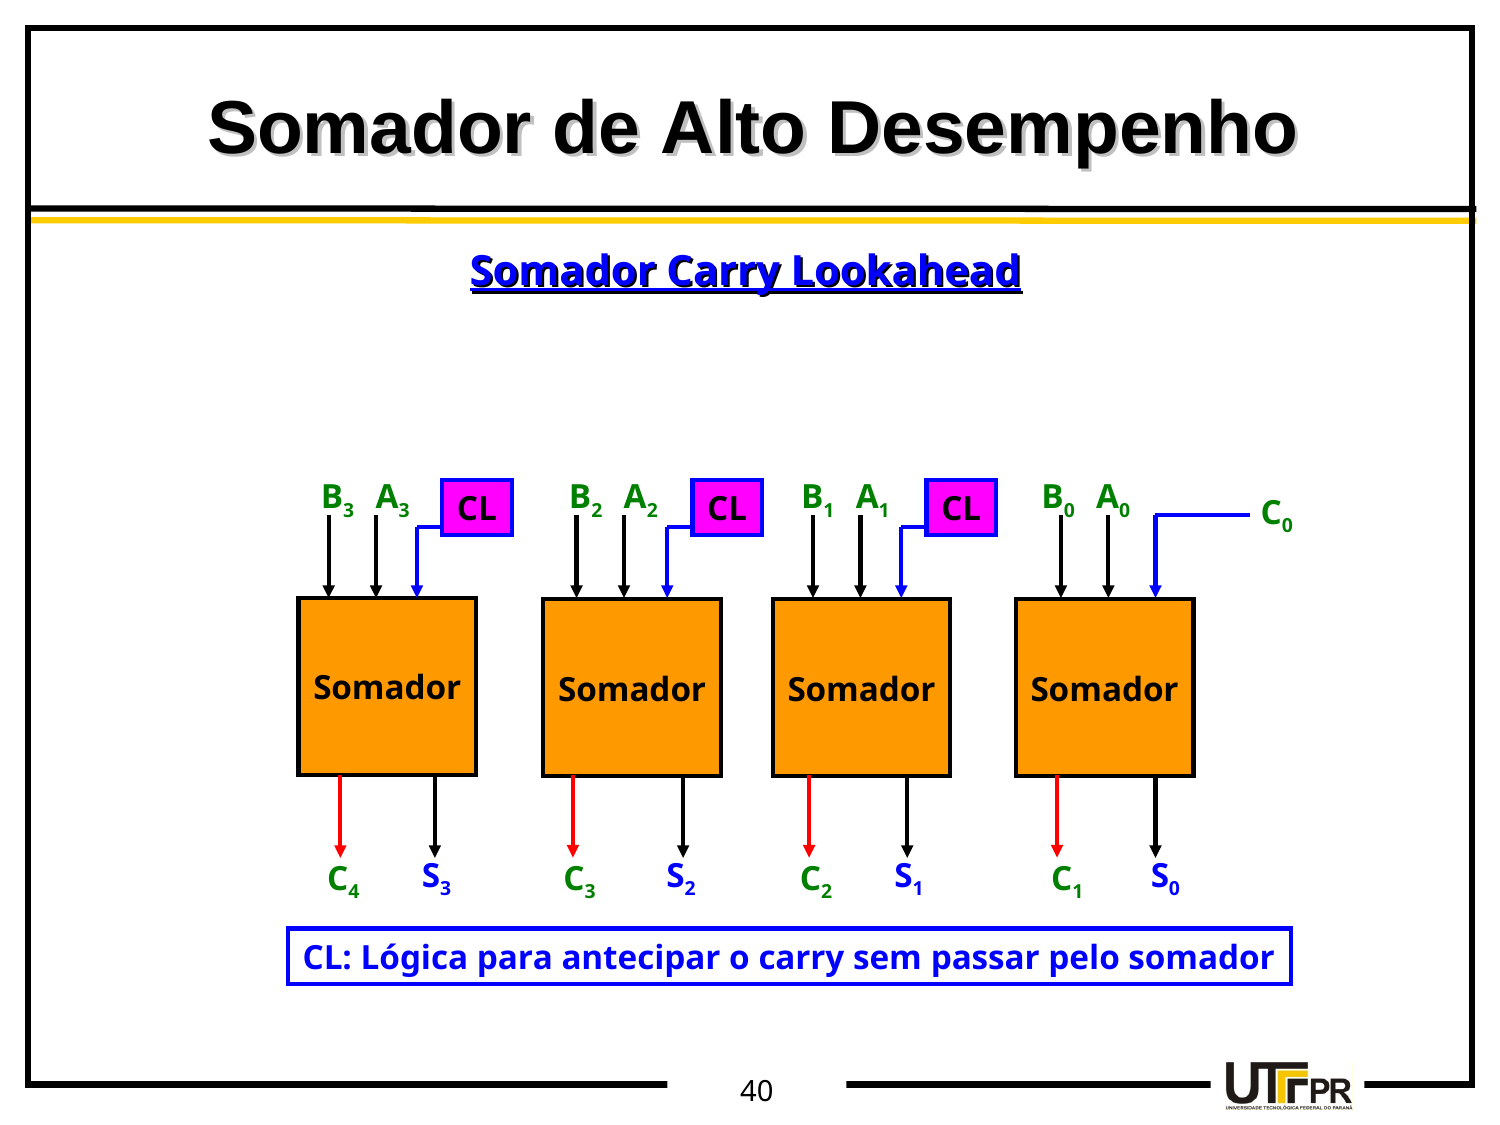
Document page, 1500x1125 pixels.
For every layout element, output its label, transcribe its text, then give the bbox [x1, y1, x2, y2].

text_box C2 [785, 849, 848, 911]
text_box Somador Carry Lookahead [454, 235, 1036, 302]
text_box A3 [370, 467, 425, 529]
text_box Somador [1015, 599, 1194, 777]
title Somador de Alto Desempenho [29, 85, 1477, 180]
text_box Somador [543, 599, 721, 777]
text_box A1 [850, 467, 905, 529]
text_box S2 [651, 846, 711, 907]
text_box B0 [1026, 467, 1090, 529]
text_box C3 [548, 849, 611, 911]
text_box C0 [1245, 483, 1308, 545]
text_box A0 [1090, 467, 1146, 529]
text_box S3 [407, 846, 467, 907]
text_box C1 [1036, 849, 1099, 911]
text_box S0 [1136, 846, 1195, 907]
picture [1225, 1062, 1353, 1110]
text_box C4 [312, 849, 375, 911]
text_box Somador [298, 598, 477, 776]
text_box B2 [554, 467, 618, 529]
text_box CL [926, 479, 997, 536]
text_box B1 [786, 467, 850, 529]
text_box CL: Lógica para antecipar o carry sem passar pelo somador [287, 928, 1291, 984]
text_box B3 [306, 467, 370, 529]
text_box A2 [618, 467, 673, 529]
text_box CL [442, 479, 512, 536]
text_box CL [692, 479, 763, 536]
text_box Somador [772, 599, 951, 777]
text_box S1 [879, 846, 939, 907]
